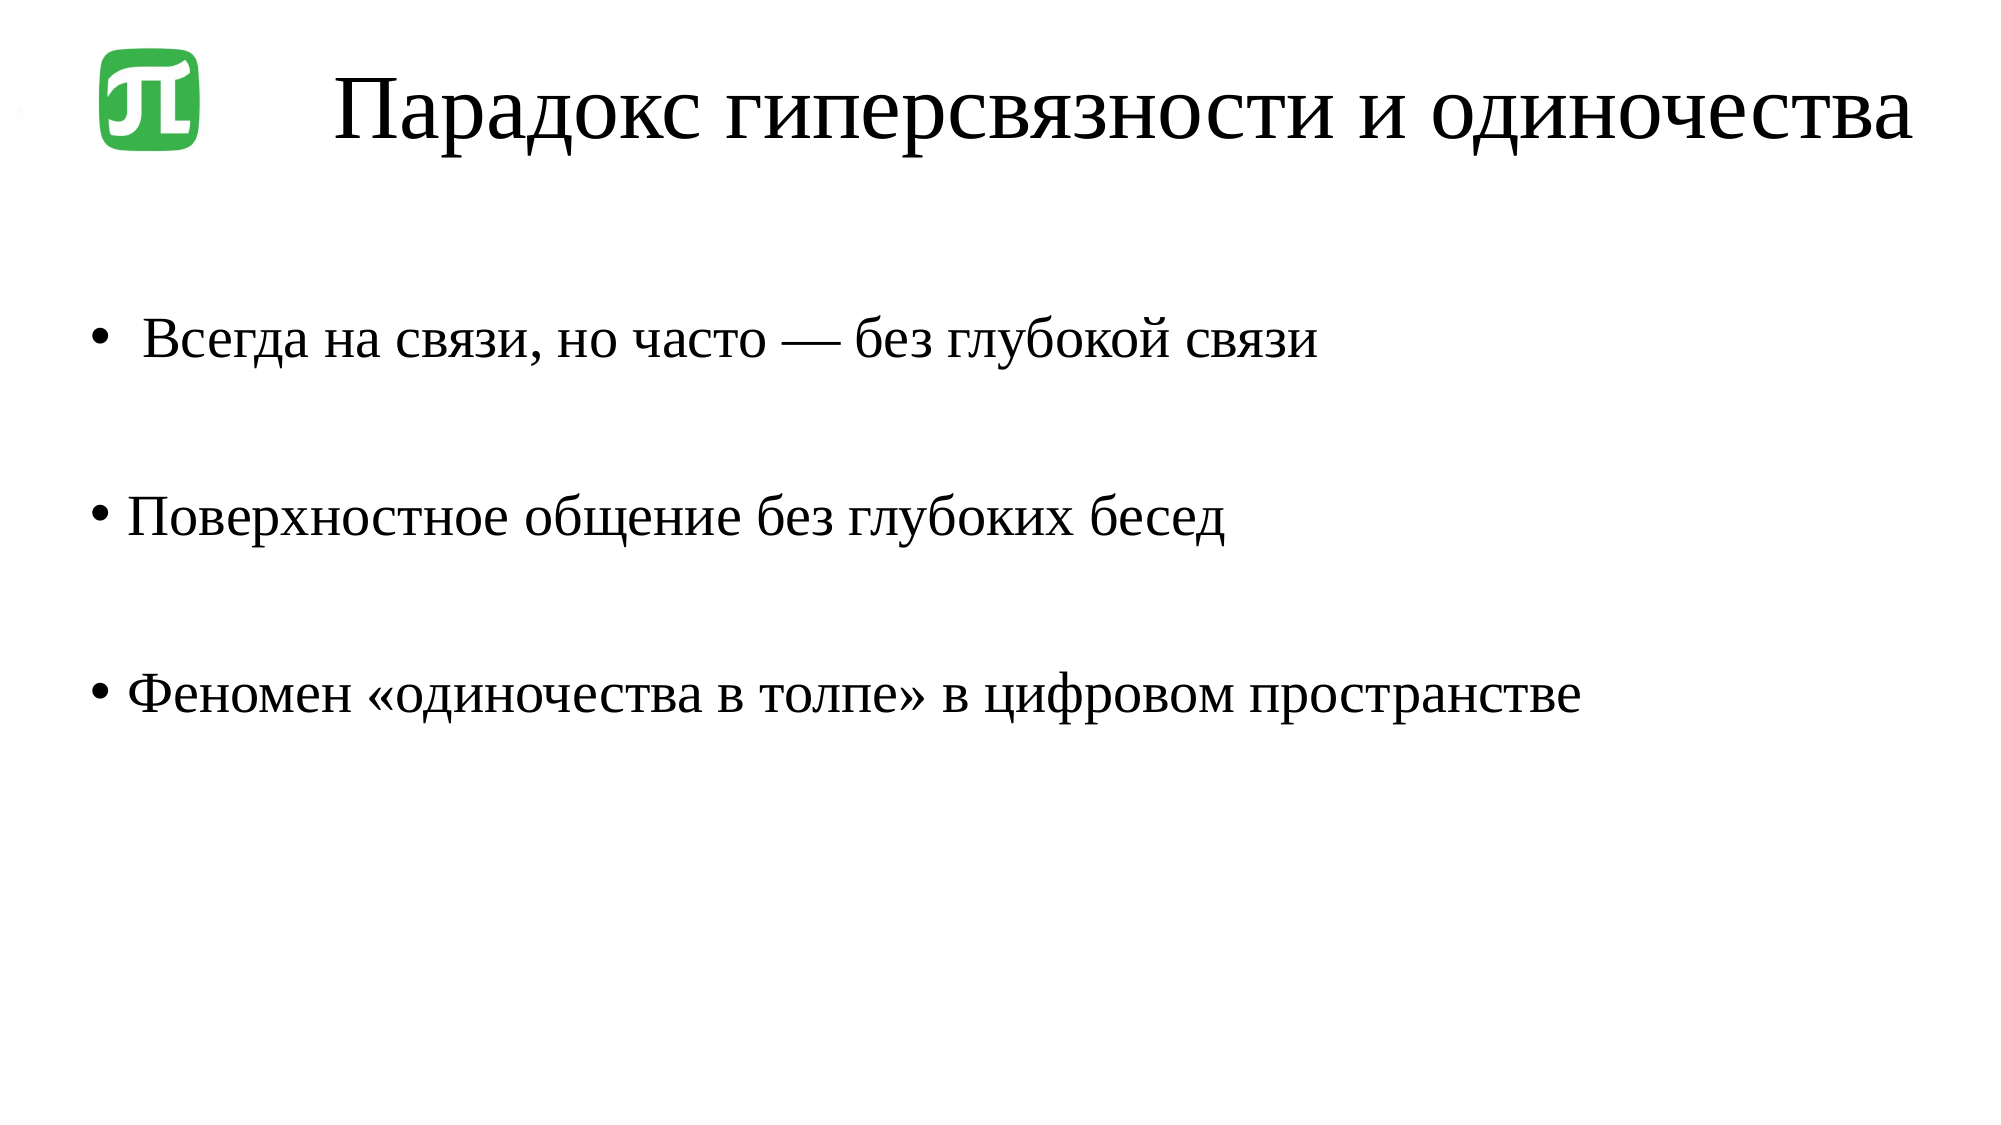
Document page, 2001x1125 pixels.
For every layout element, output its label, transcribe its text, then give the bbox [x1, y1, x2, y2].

title Парадокс гиперсвязности и одиночества [262, 0, 1988, 218]
picture [0, 0, 315, 211]
list Всегда на связи, но часто — без глубокой связи Поверхностное общение без глубоких бесед Феномен «одиночества в толпе» в цифровом пространстве [75, 299, 1951, 1014]
